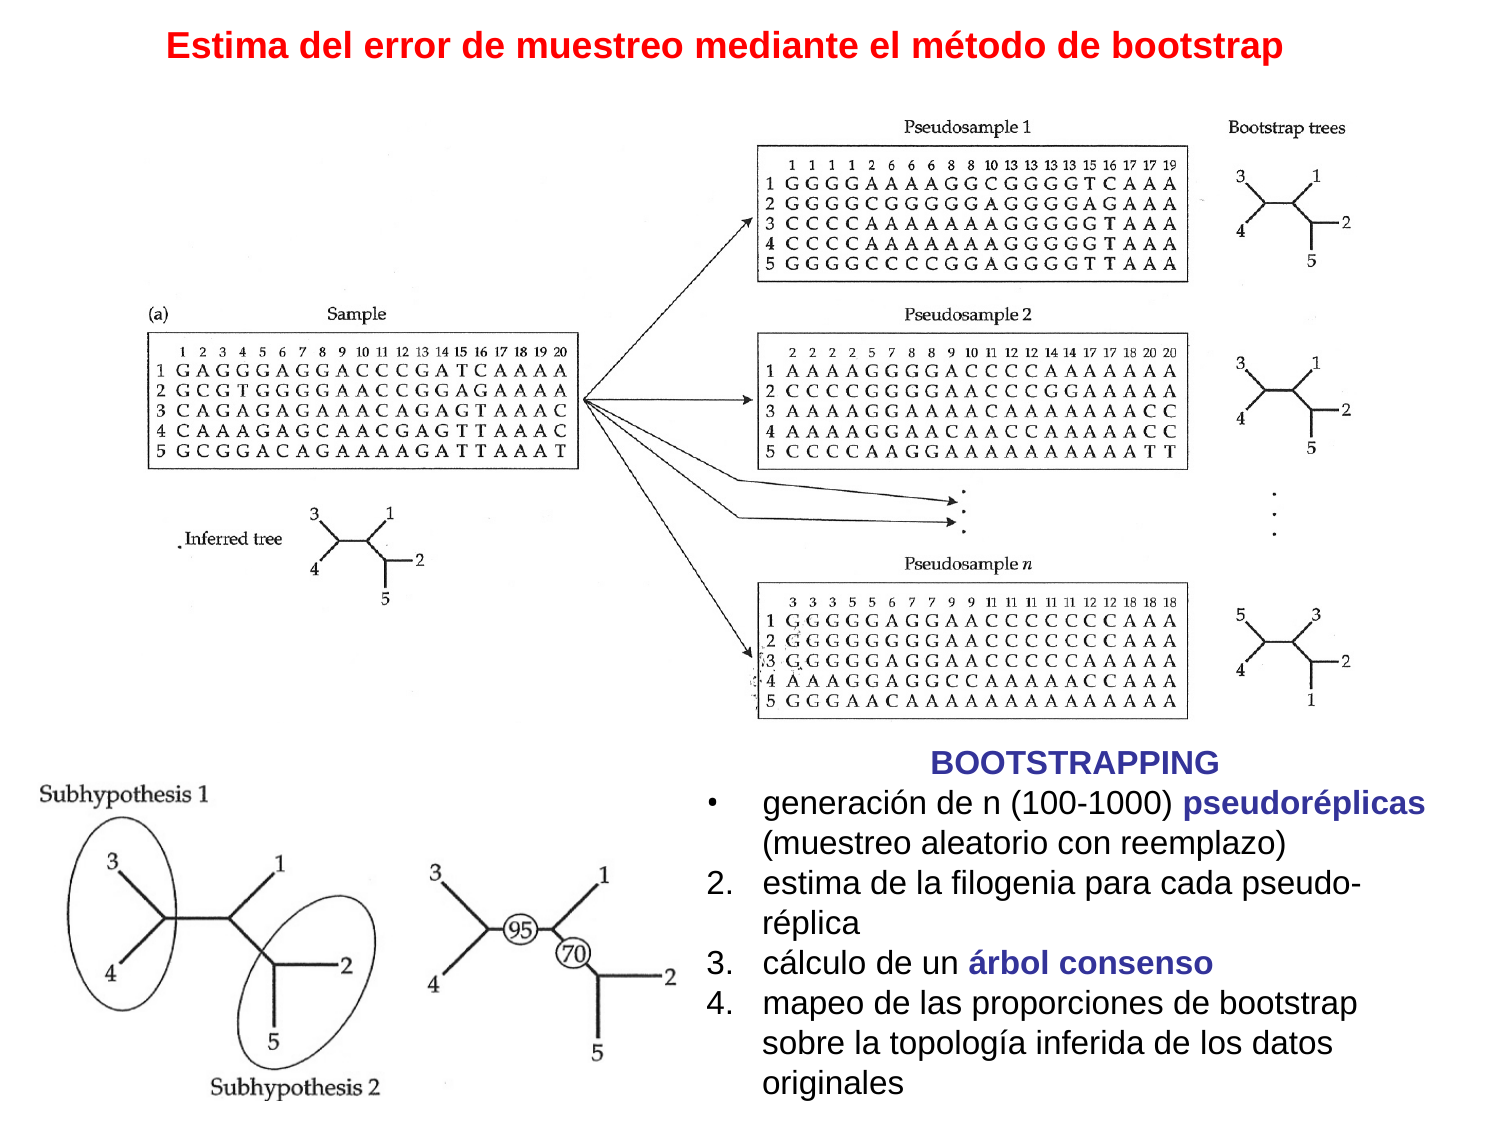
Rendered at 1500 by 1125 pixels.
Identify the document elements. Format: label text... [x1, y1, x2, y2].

picture [141, 119, 1357, 723]
text_box Estima del error de muestreo mediante el método de bootstrap [150, 13, 1300, 74]
text_box BOOTSTRAPPING generación de n (100-1000) pseudoréplicas (muestreo aleatorio con reemplazo) estima de la filogenia para cada pseudo- réplica cálculo de un árbol consenso mapeo de las proporciones de bootstrap sobre la topología inferida de los datos originales [691, 733, 1462, 1109]
picture [35, 780, 680, 1101]
